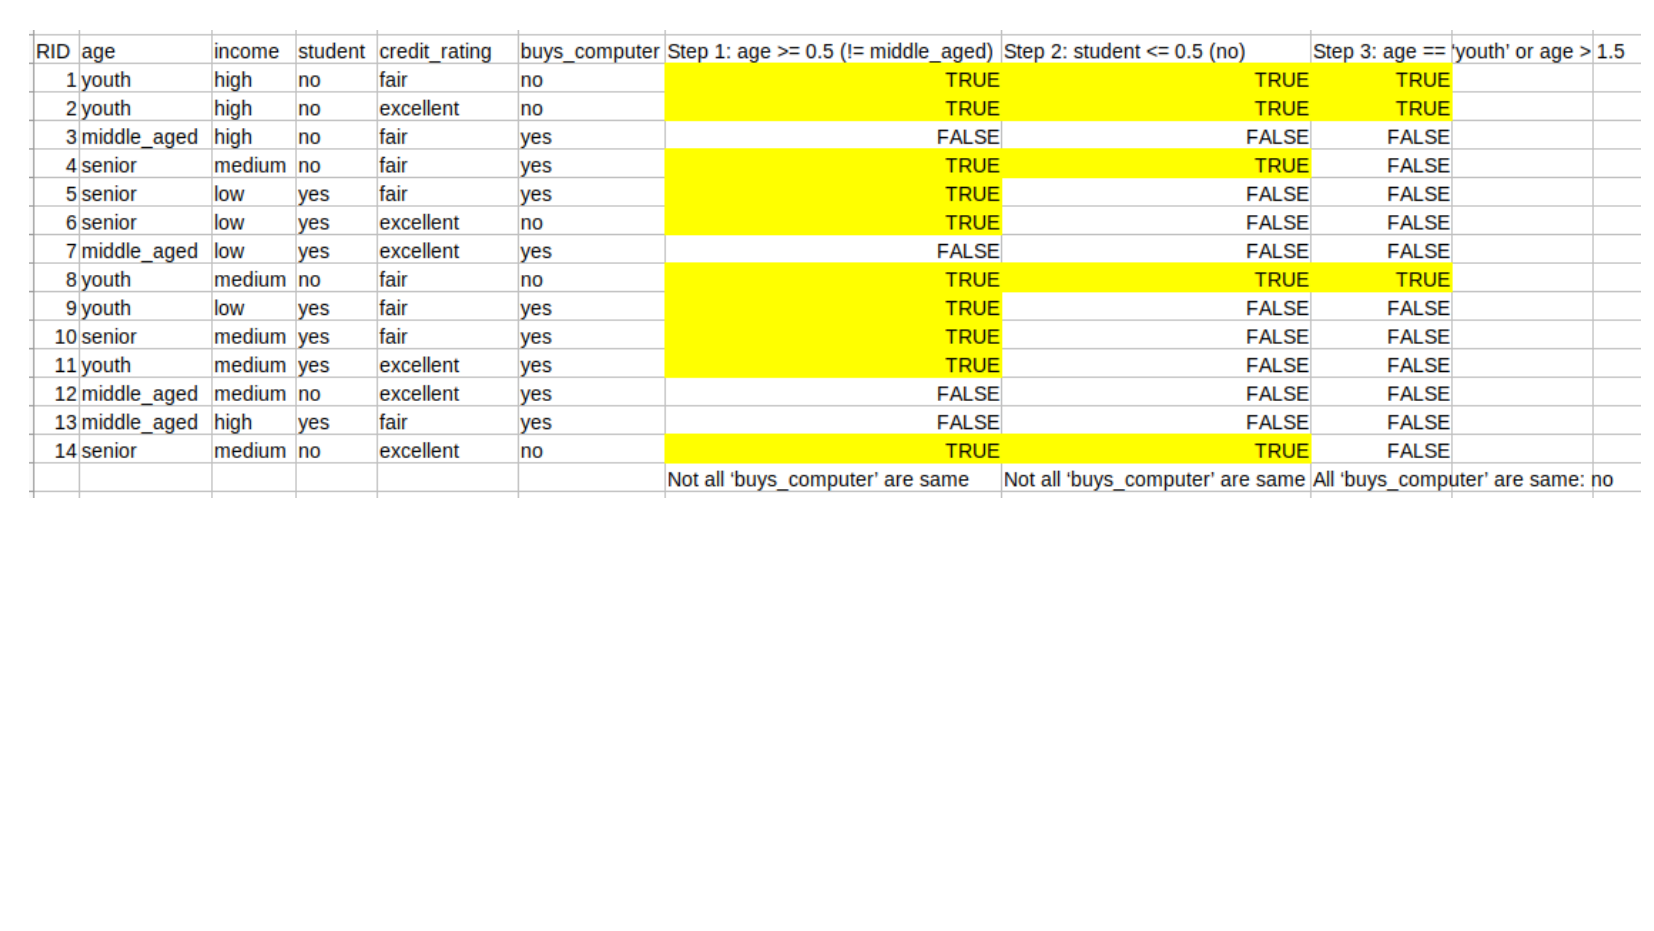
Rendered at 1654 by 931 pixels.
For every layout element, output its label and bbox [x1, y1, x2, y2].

picture [29, 30, 1641, 498]
